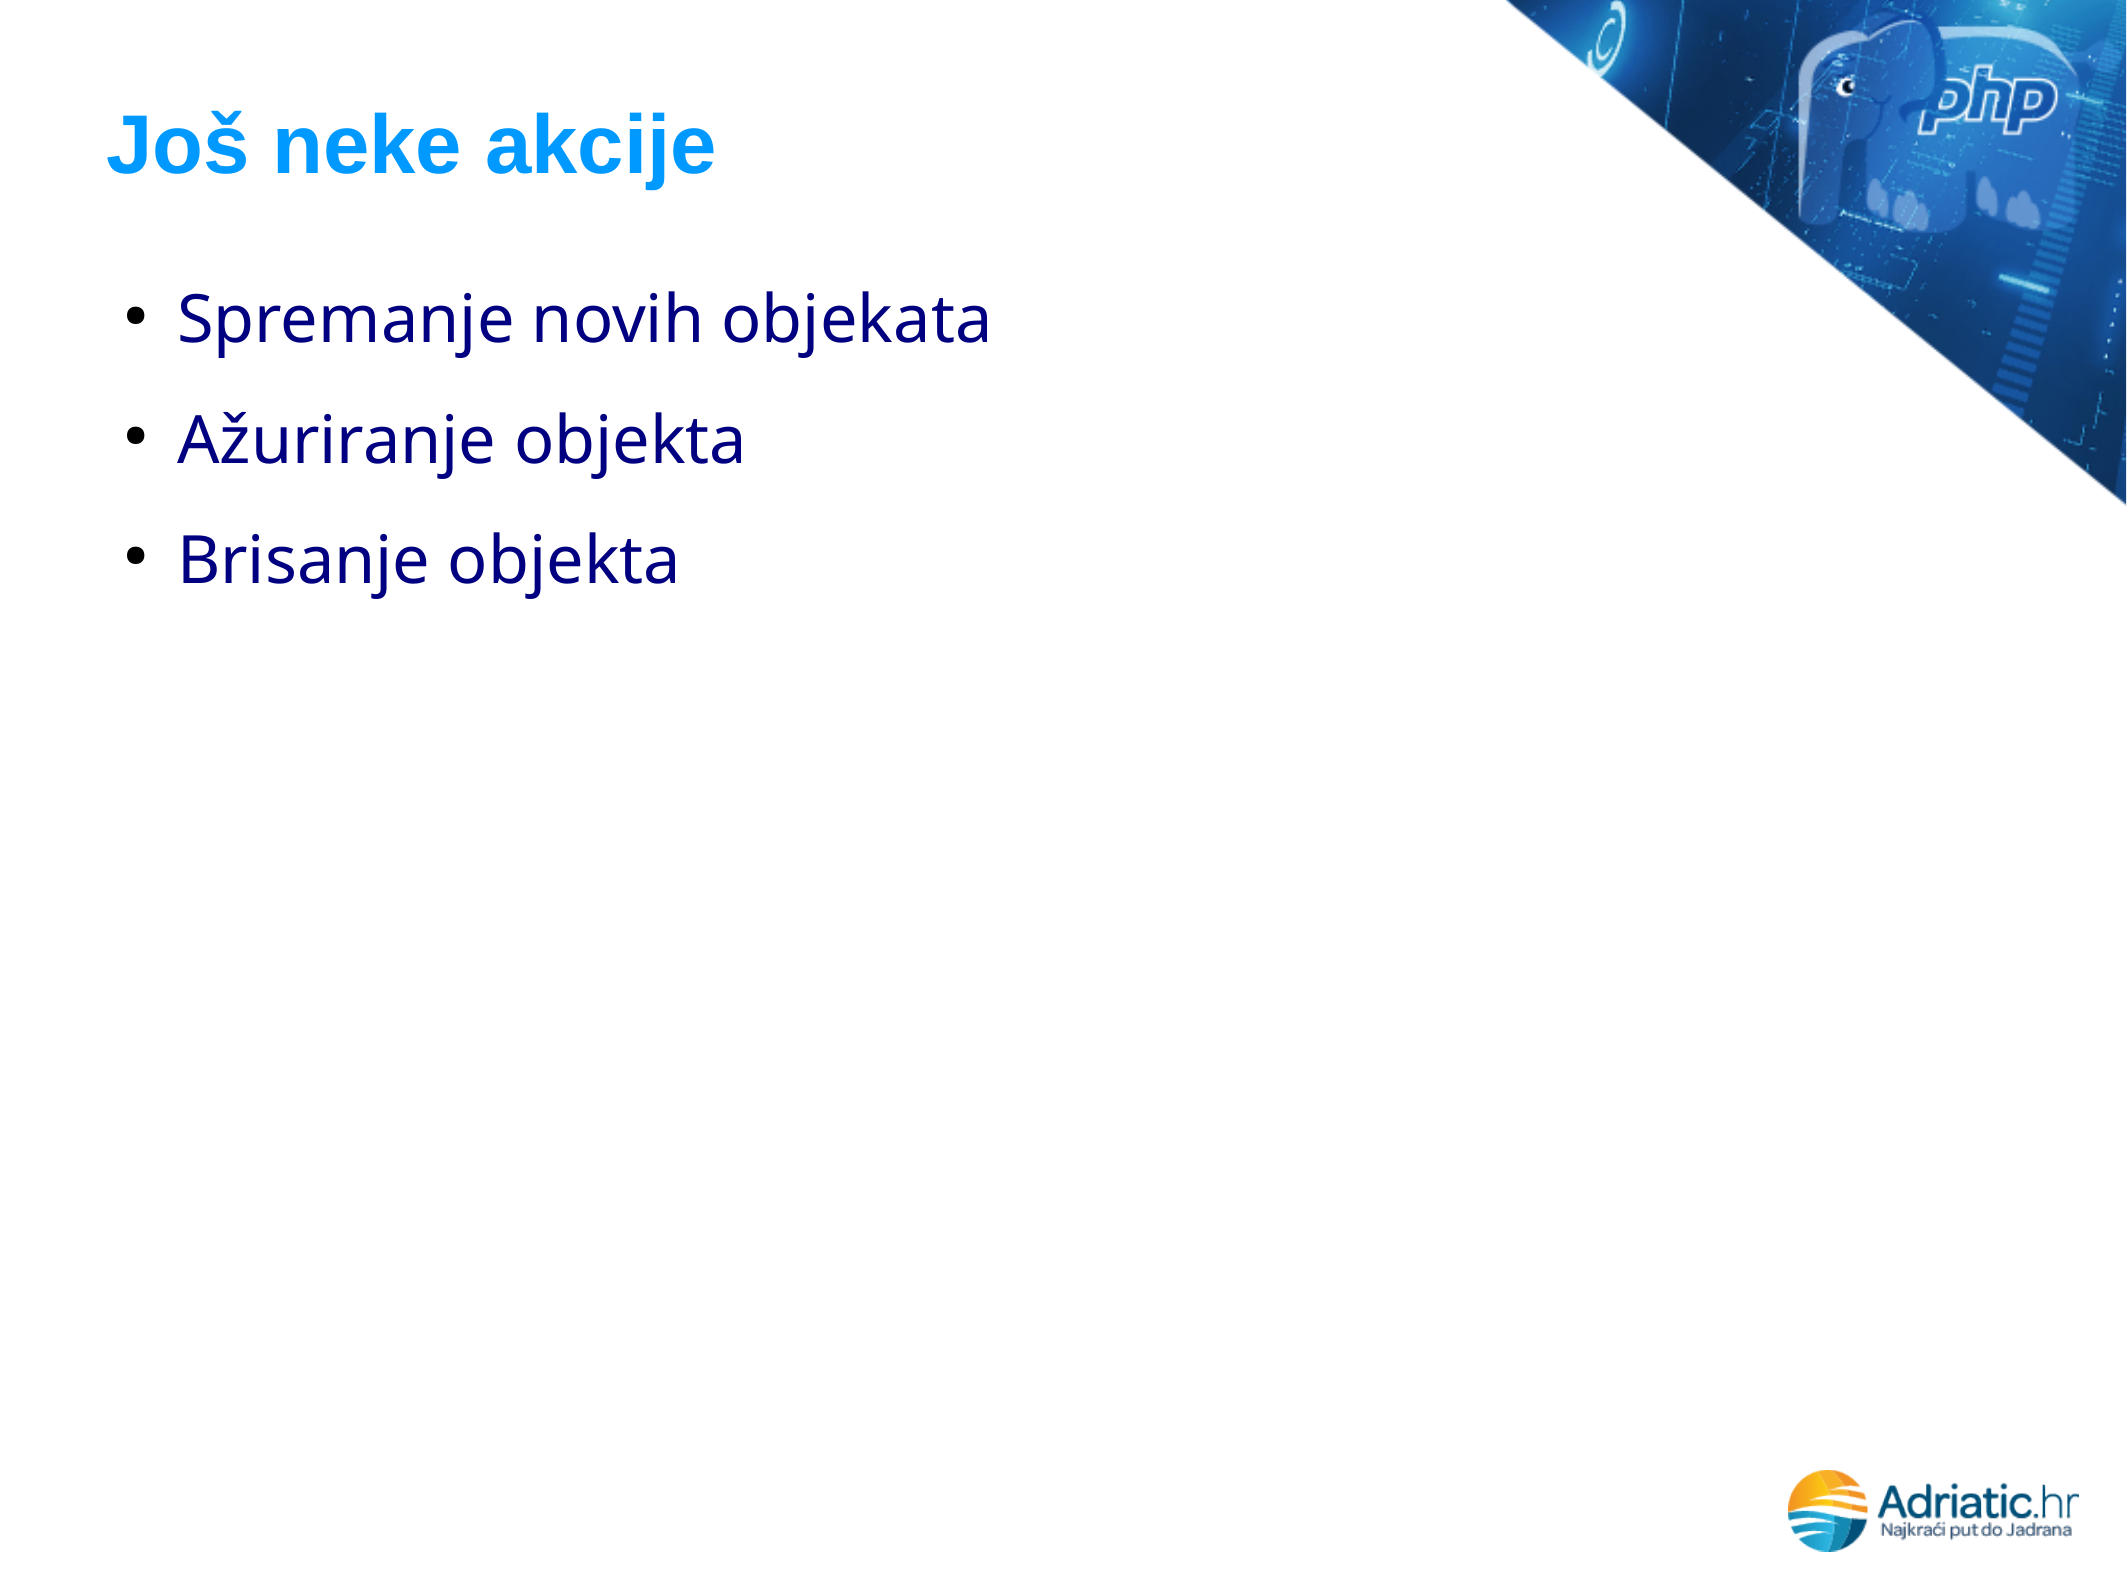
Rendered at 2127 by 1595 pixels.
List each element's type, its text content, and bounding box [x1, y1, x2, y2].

title Još neke akcije [106, 70, 1630, 219]
picture [1505, 0, 2127, 625]
picture [1788, 1470, 2079, 1552]
list Spremanje novih objekata Ažuriranje objekta Brisanje objekta [106, 271, 2020, 1453]
